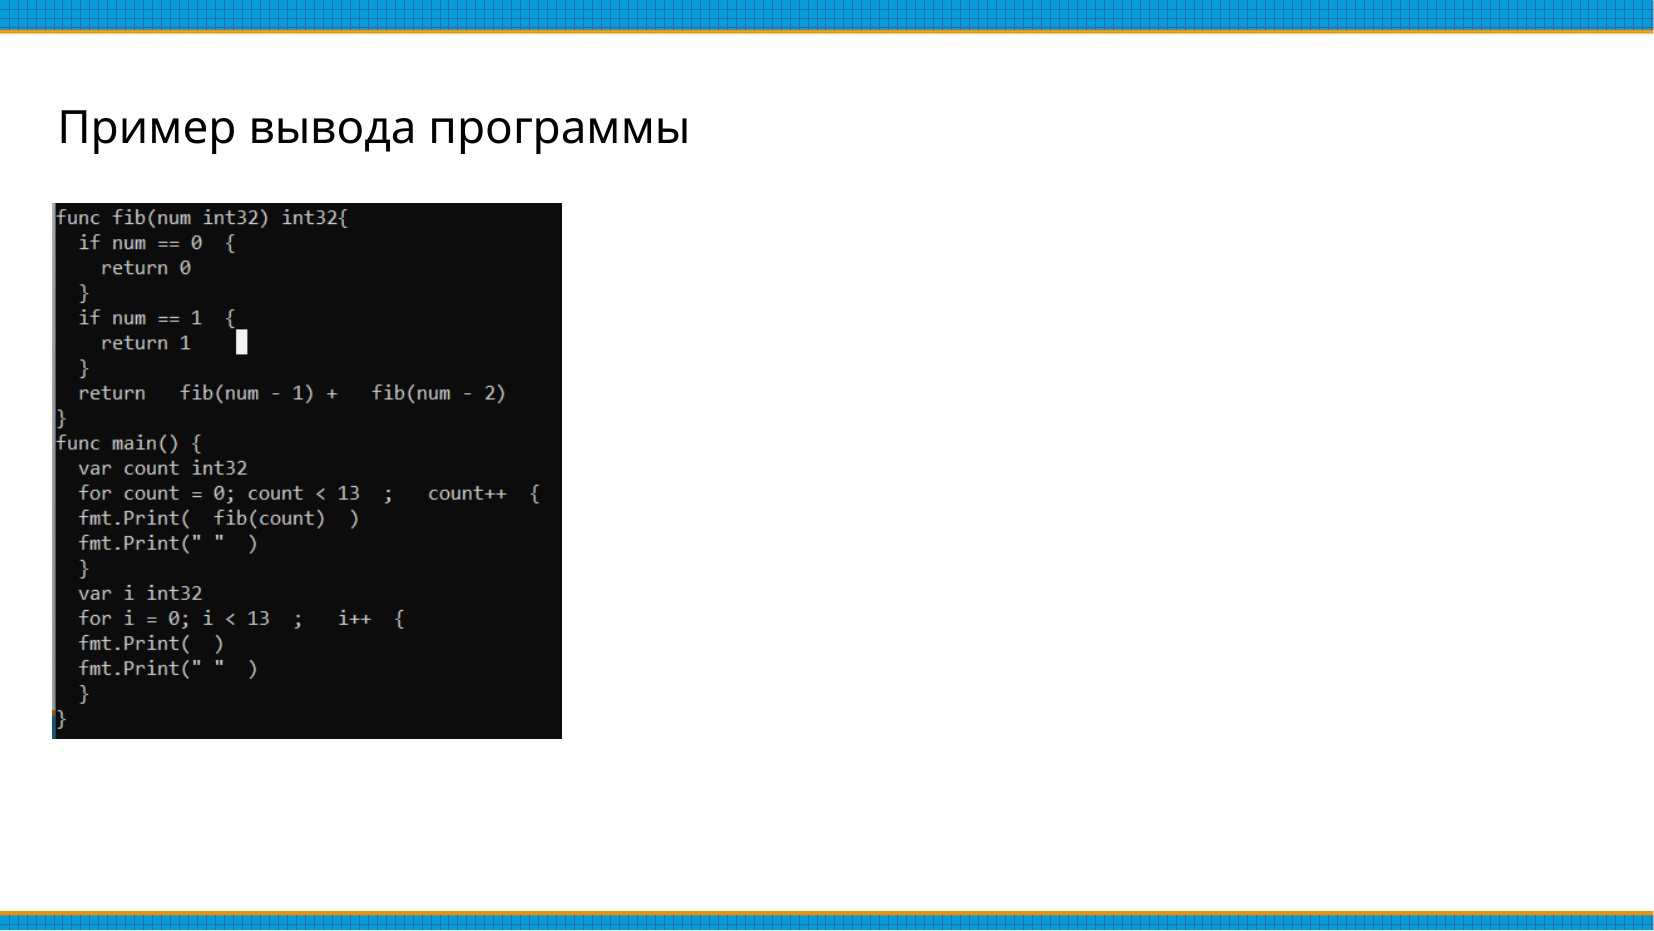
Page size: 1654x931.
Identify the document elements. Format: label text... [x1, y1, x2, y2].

text_box Пример вывода программы [51, 91, 621, 161]
picture [52, 203, 562, 739]
